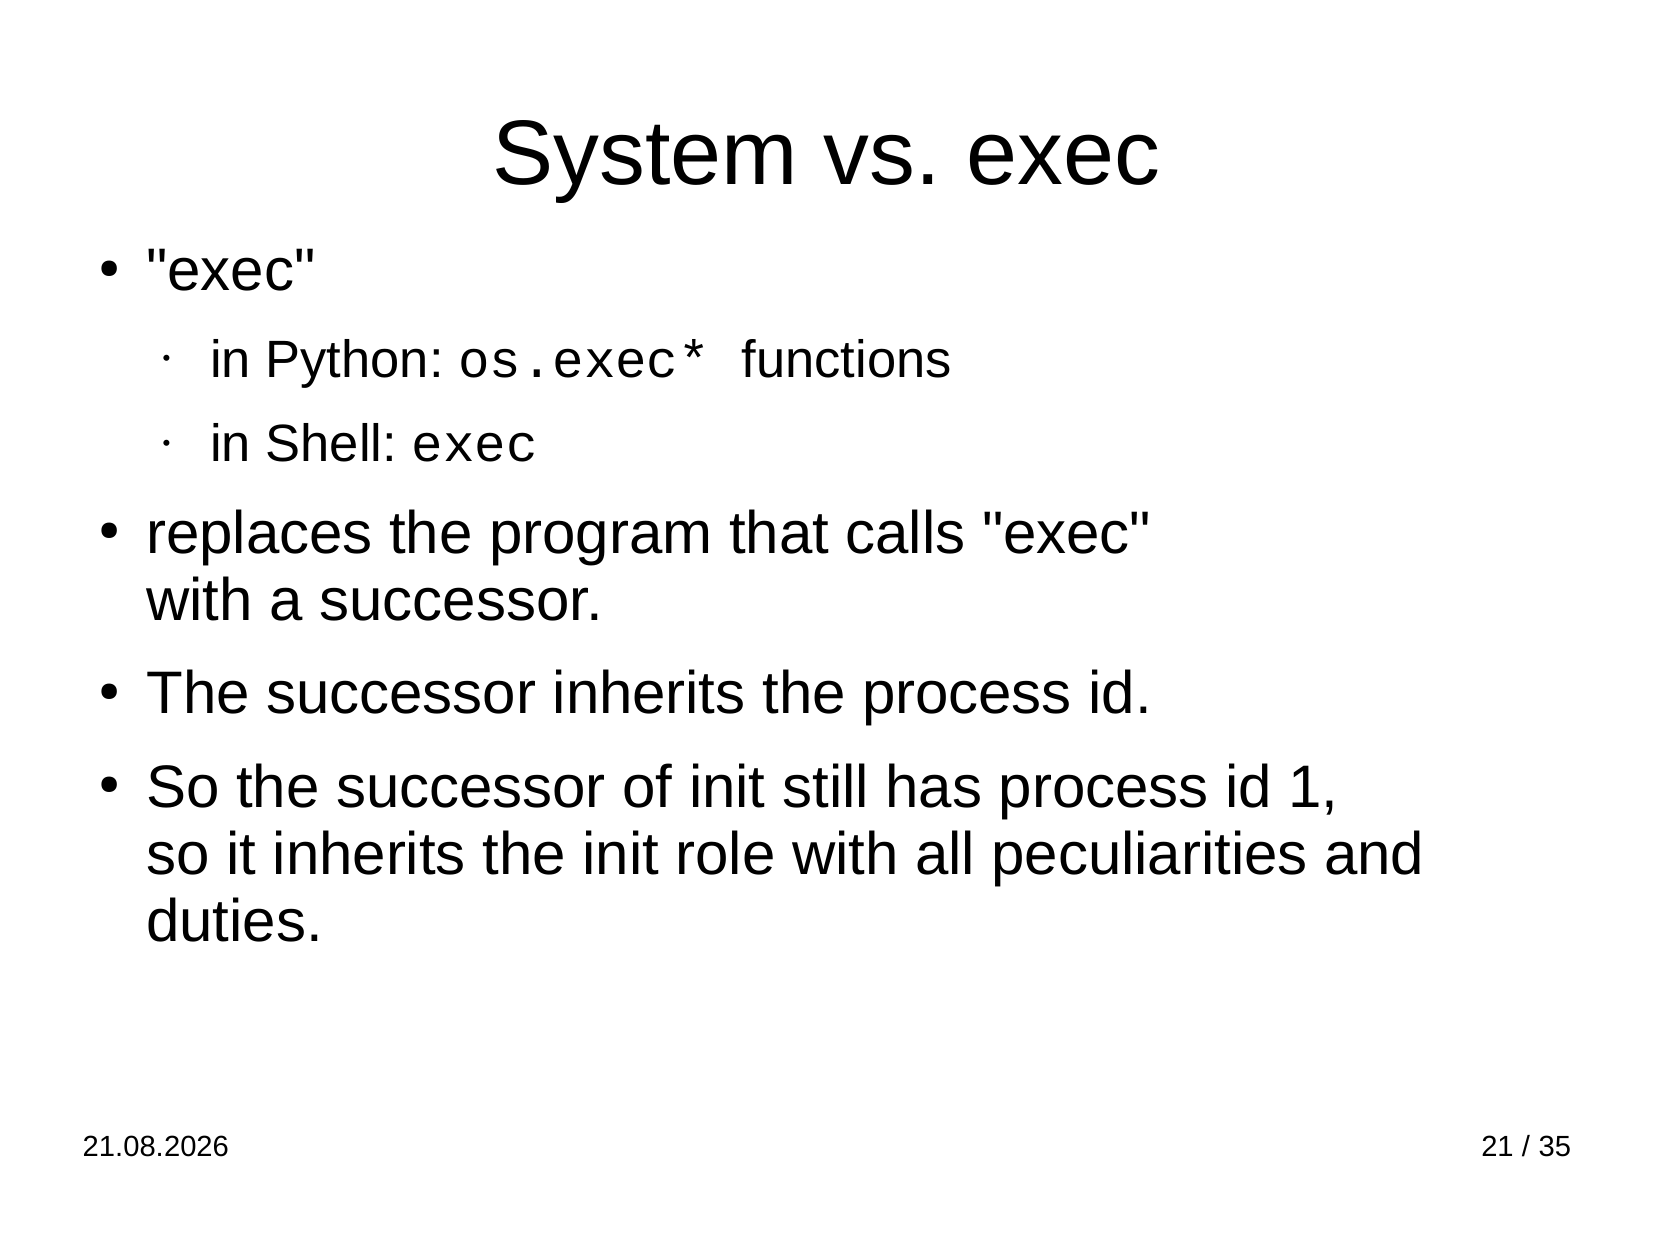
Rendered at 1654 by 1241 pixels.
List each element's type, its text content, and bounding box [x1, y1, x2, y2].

list "exec" in Python: os.exec* functions in Shell: exec replaces the program that calls "exec" with a successor. The successor inherits the process id. So the successor of init still has process id 1, so it inherits the init role with all peculiarities and duties. [82, 236, 1619, 956]
title System vs. exec [82, 49, 1571, 236]
